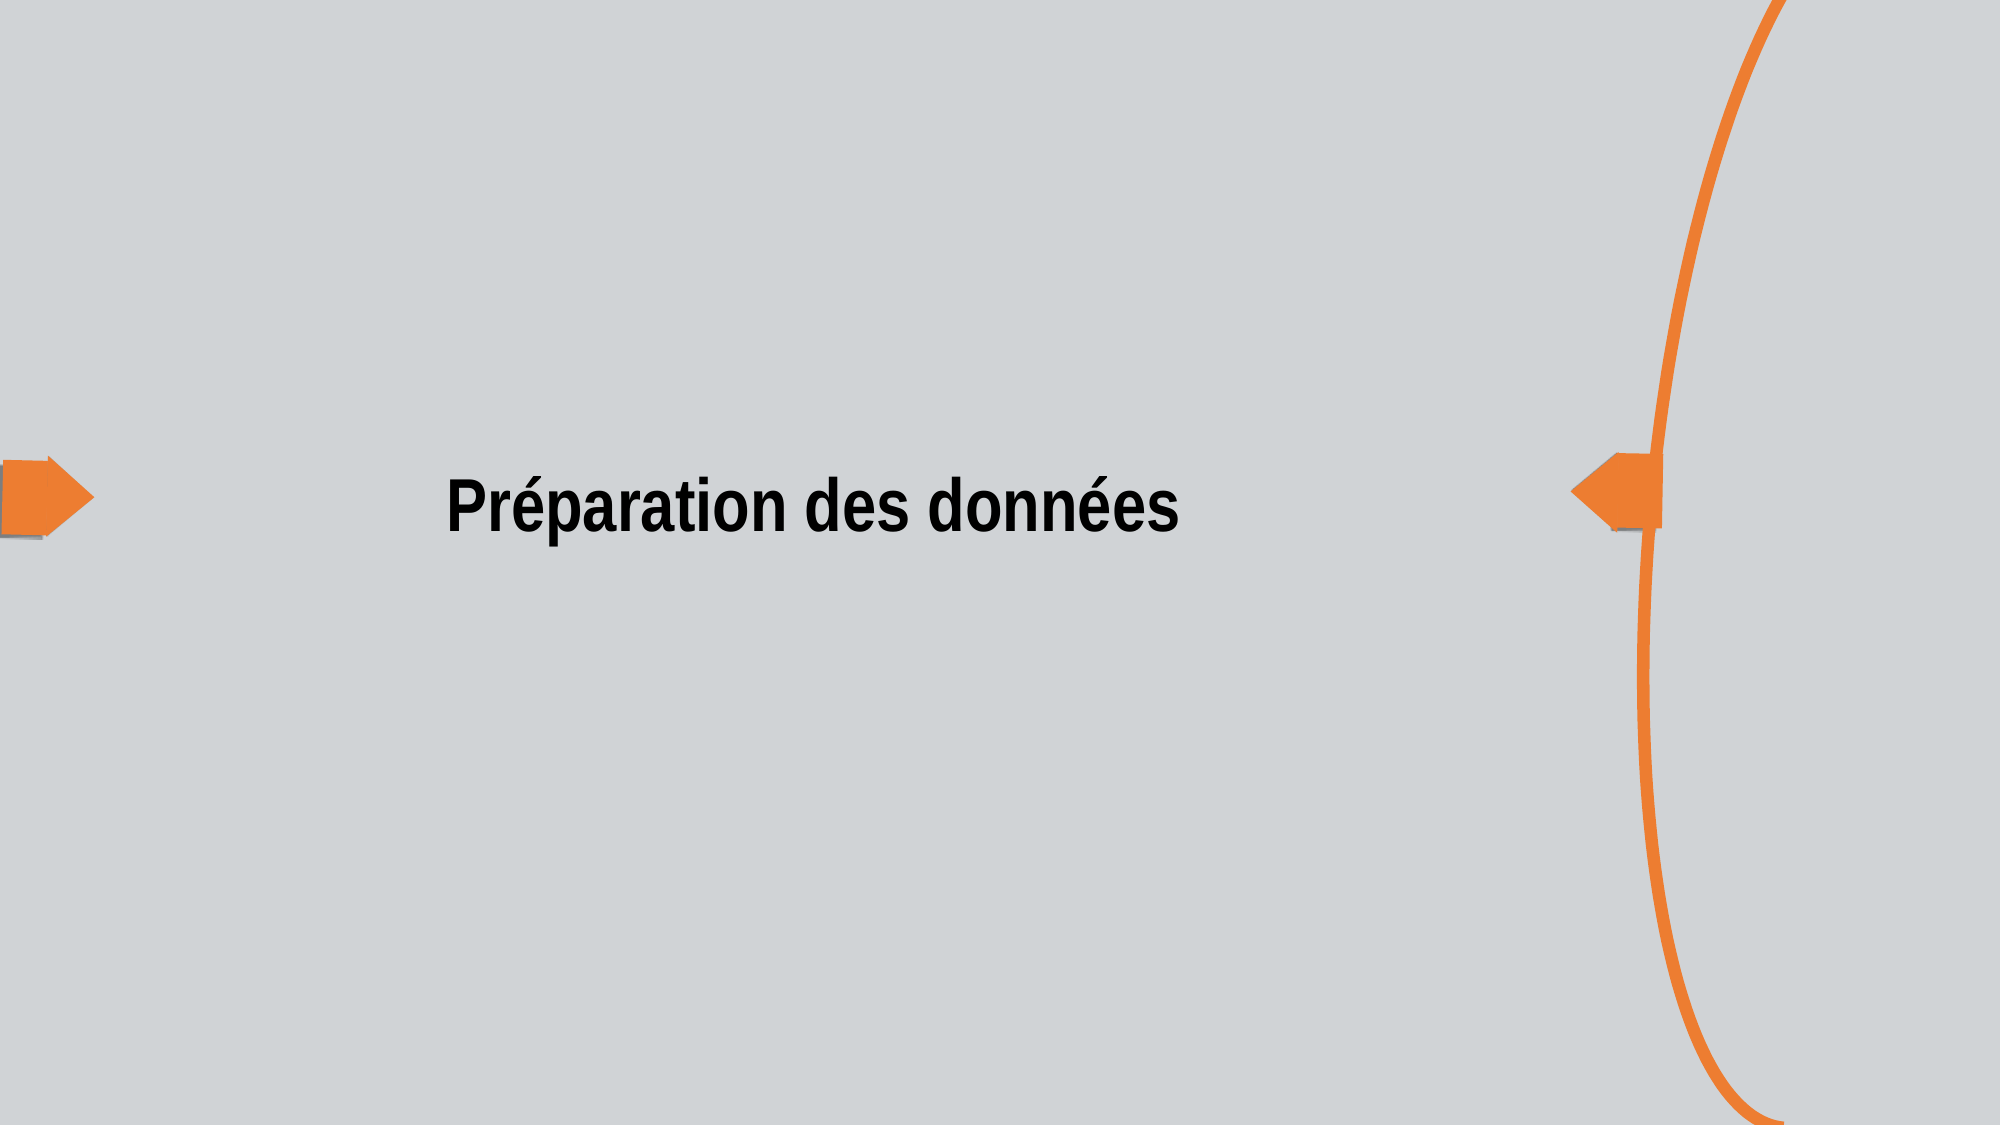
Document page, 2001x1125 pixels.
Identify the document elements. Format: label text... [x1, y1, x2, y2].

text_box [1572, 454, 1649, 531]
text_box [1656, 469, 1662, 528]
text_box Préparation des données [431, 448, 1373, 555]
text_box [2, 457, 93, 535]
